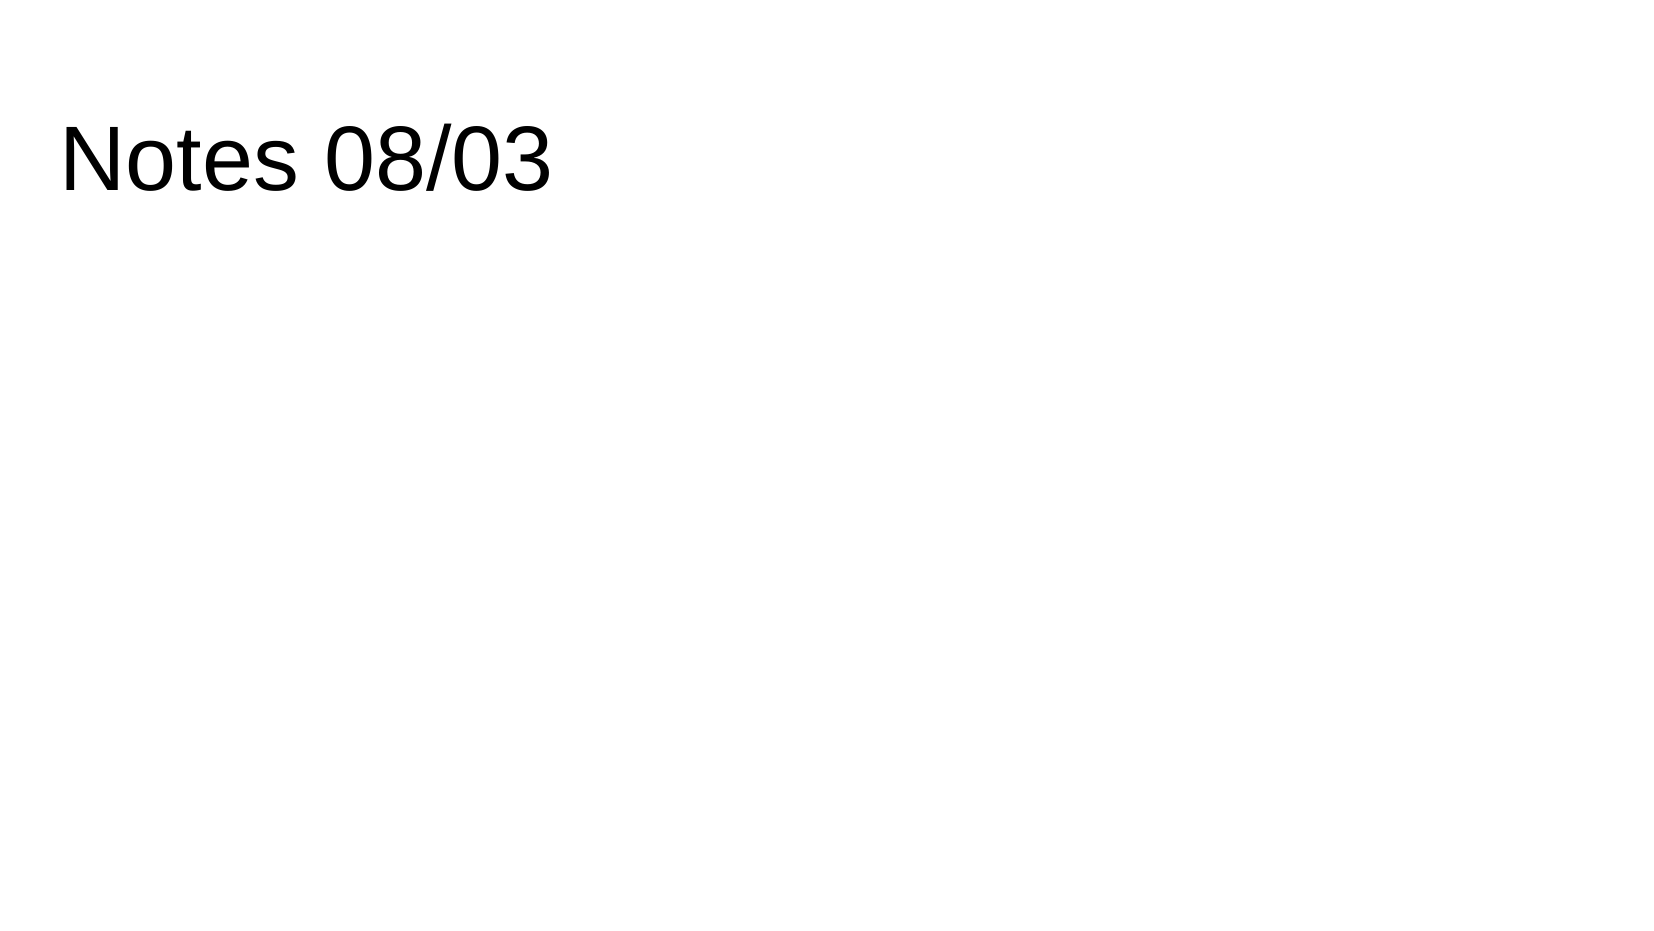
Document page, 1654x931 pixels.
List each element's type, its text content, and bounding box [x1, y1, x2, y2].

title Notes 08/03 [11, 80, 603, 237]
